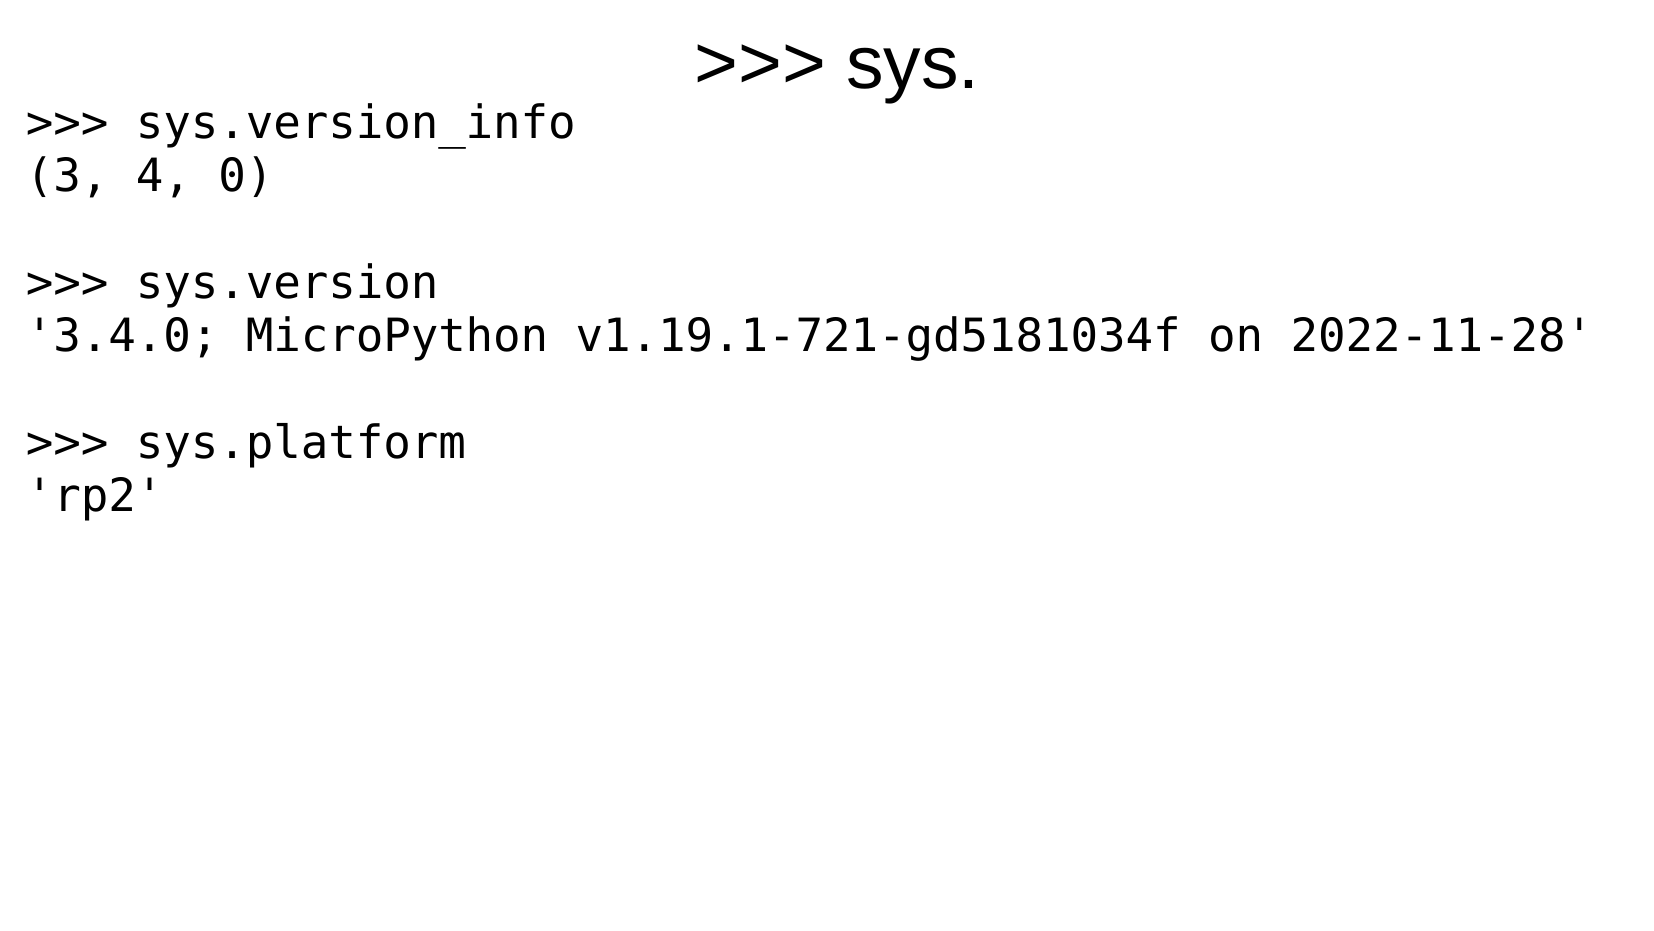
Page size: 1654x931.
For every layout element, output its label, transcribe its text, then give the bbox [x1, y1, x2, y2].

title >>> sys. [82, 20, 1571, 88]
text_box >>> sys.version_info (3, 4, 0) >>> sys.version '3.4.0; MicroPython v1.19.1-721-gd5181034f on 2022-11-28' >>> sys.platform 'rp2' [11, 88, 1654, 827]
